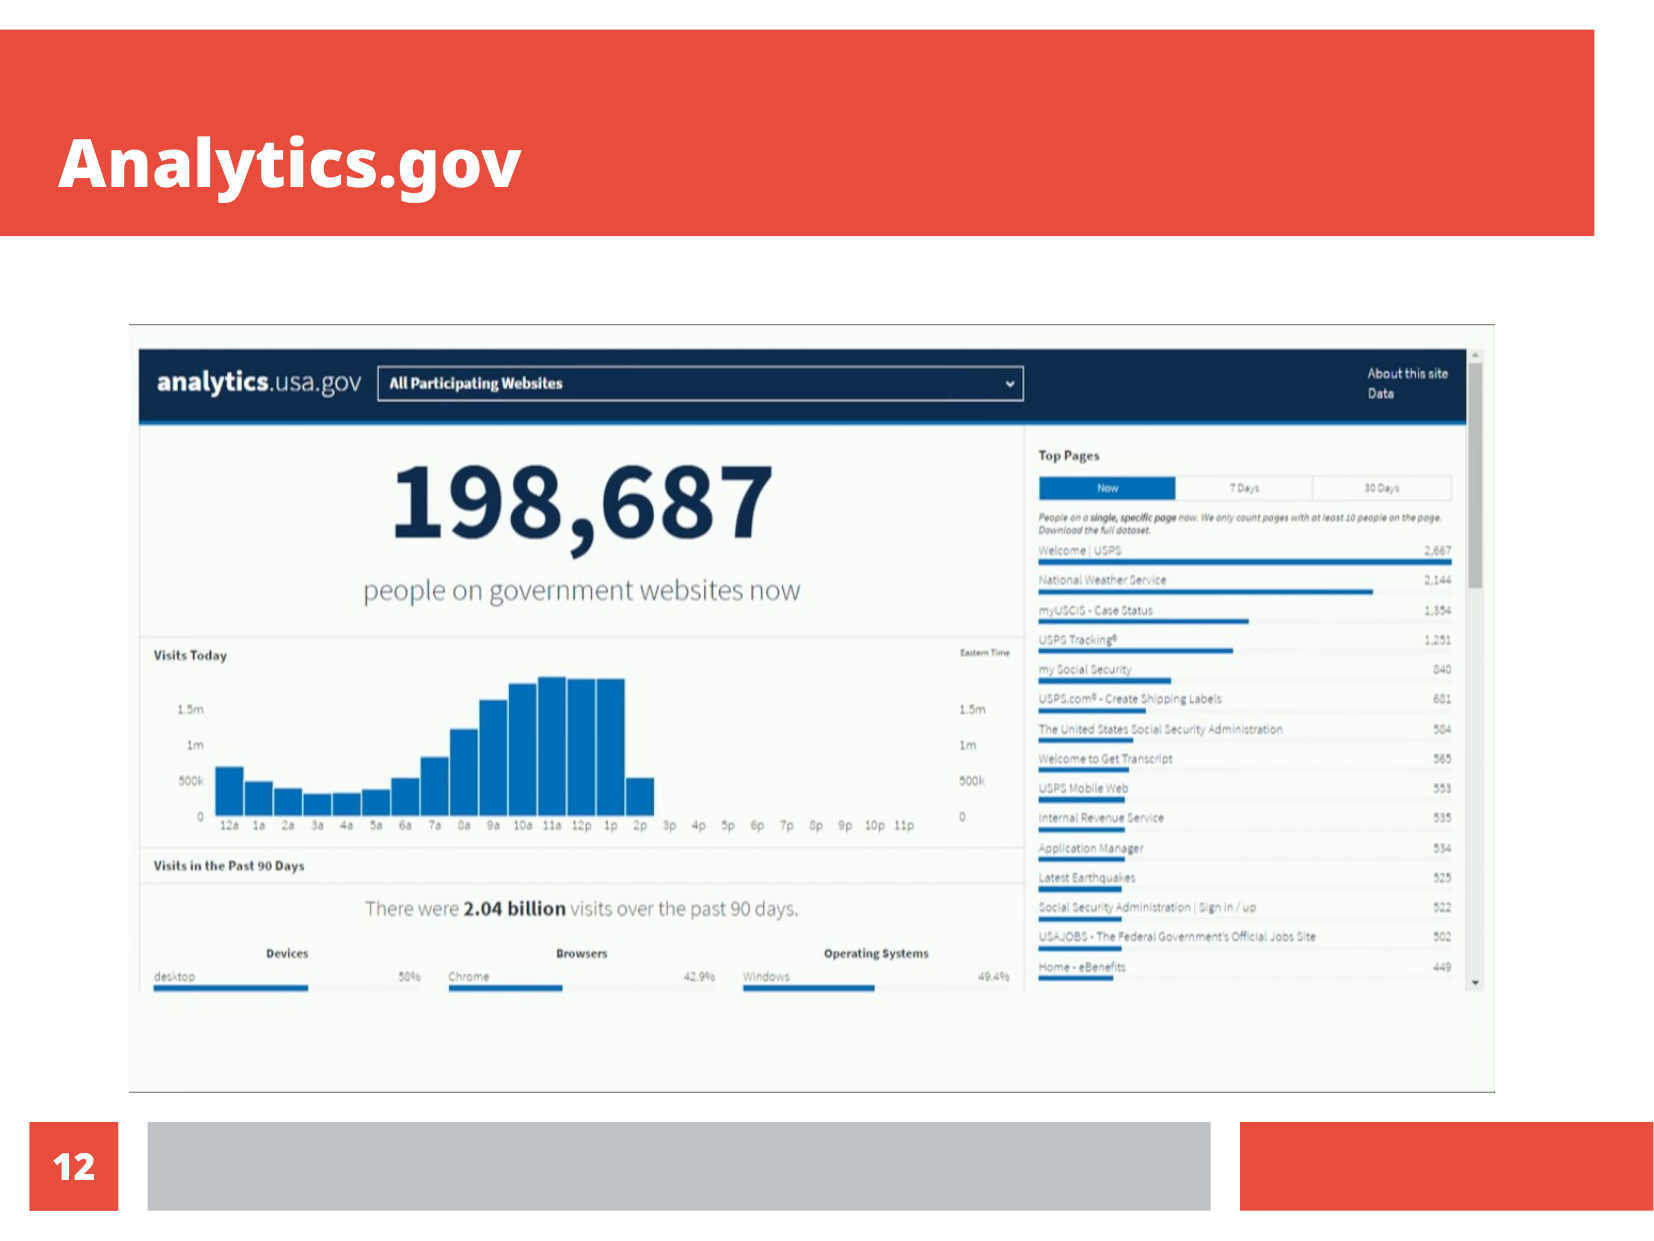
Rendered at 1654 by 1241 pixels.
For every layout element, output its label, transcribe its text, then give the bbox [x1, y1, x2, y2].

picture [129, 324, 1495, 1093]
title Analytics.gov [59, 59, 1595, 207]
